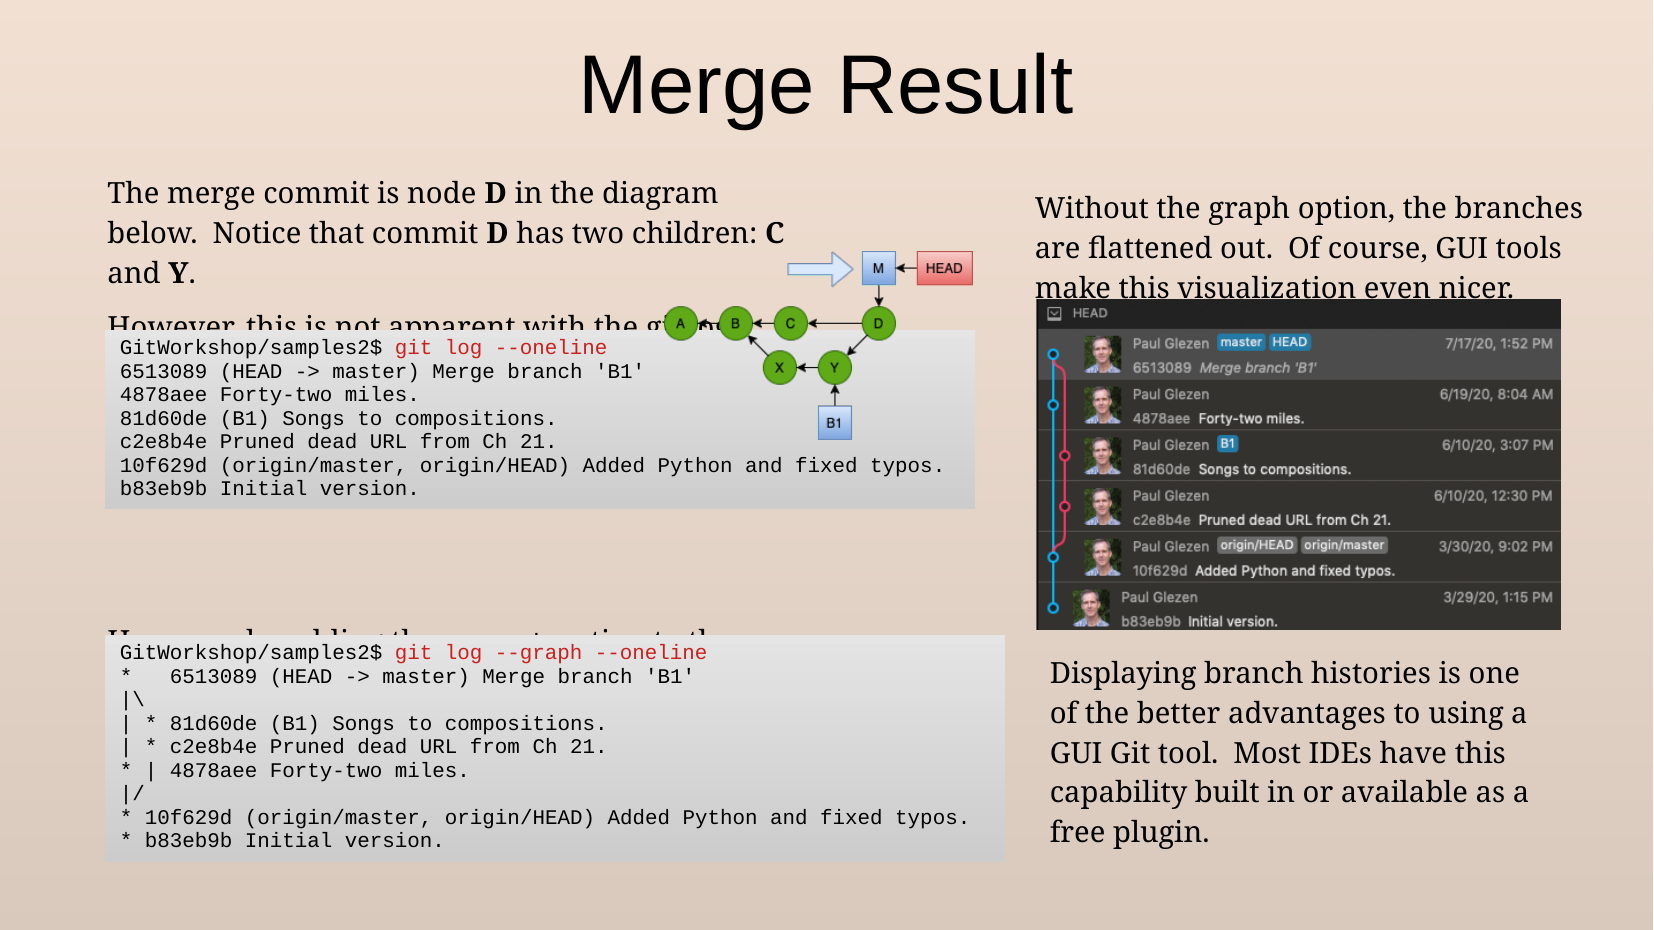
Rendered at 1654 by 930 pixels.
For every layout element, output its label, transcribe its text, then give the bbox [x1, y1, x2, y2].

title Merge Result [82, 19, 1571, 151]
picture [664, 251, 973, 440]
text_box The merge commit is node D in the diagram below. Notice that commit D has two children: C and Y. However, this is not apparent with the git log command we've been using. However, by adding the --graph option to the command, we can see the relationship of both children to the last commit. [92, 165, 813, 633]
text_box Without the graph option, the branches are flattened out. Of course, GUI tools make this visualization even nicer. [1020, 180, 1621, 294]
text_box GitWorkshop/samples2$ git log --oneline 6513089 (HEAD -> master) Merge branch 'B1' 4878aee Forty-two miles. 81d60de (B1) Songs to compositions. c2e8b4e Pruned dead URL from Ch 21. 10f629d (origin/master, origin/HEAD) Added Python and fixed typos. b83eb9b Initial version. [105, 330, 976, 510]
text_box GitWorkshop/samples2$ git log --graph --oneline * 6513089 (HEAD -> master) Merge branch 'B1' |\ | * 81d60de (B1) Songs to compositions. | * c2e8b4e Pruned dead URL from Ch 21. * | 4878aee Forty-two miles. |/ * 10f629d (origin/master, origin/HEAD) Added Python and fixed typos. * b83eb9b Initial version. [105, 635, 1006, 862]
text_box Displaying branch histories is one of the better advantages to using a GUI Git tool. Most IDEs have this capability built in or available as a free plugin. [1035, 645, 1561, 792]
picture [1036, 299, 1561, 631]
